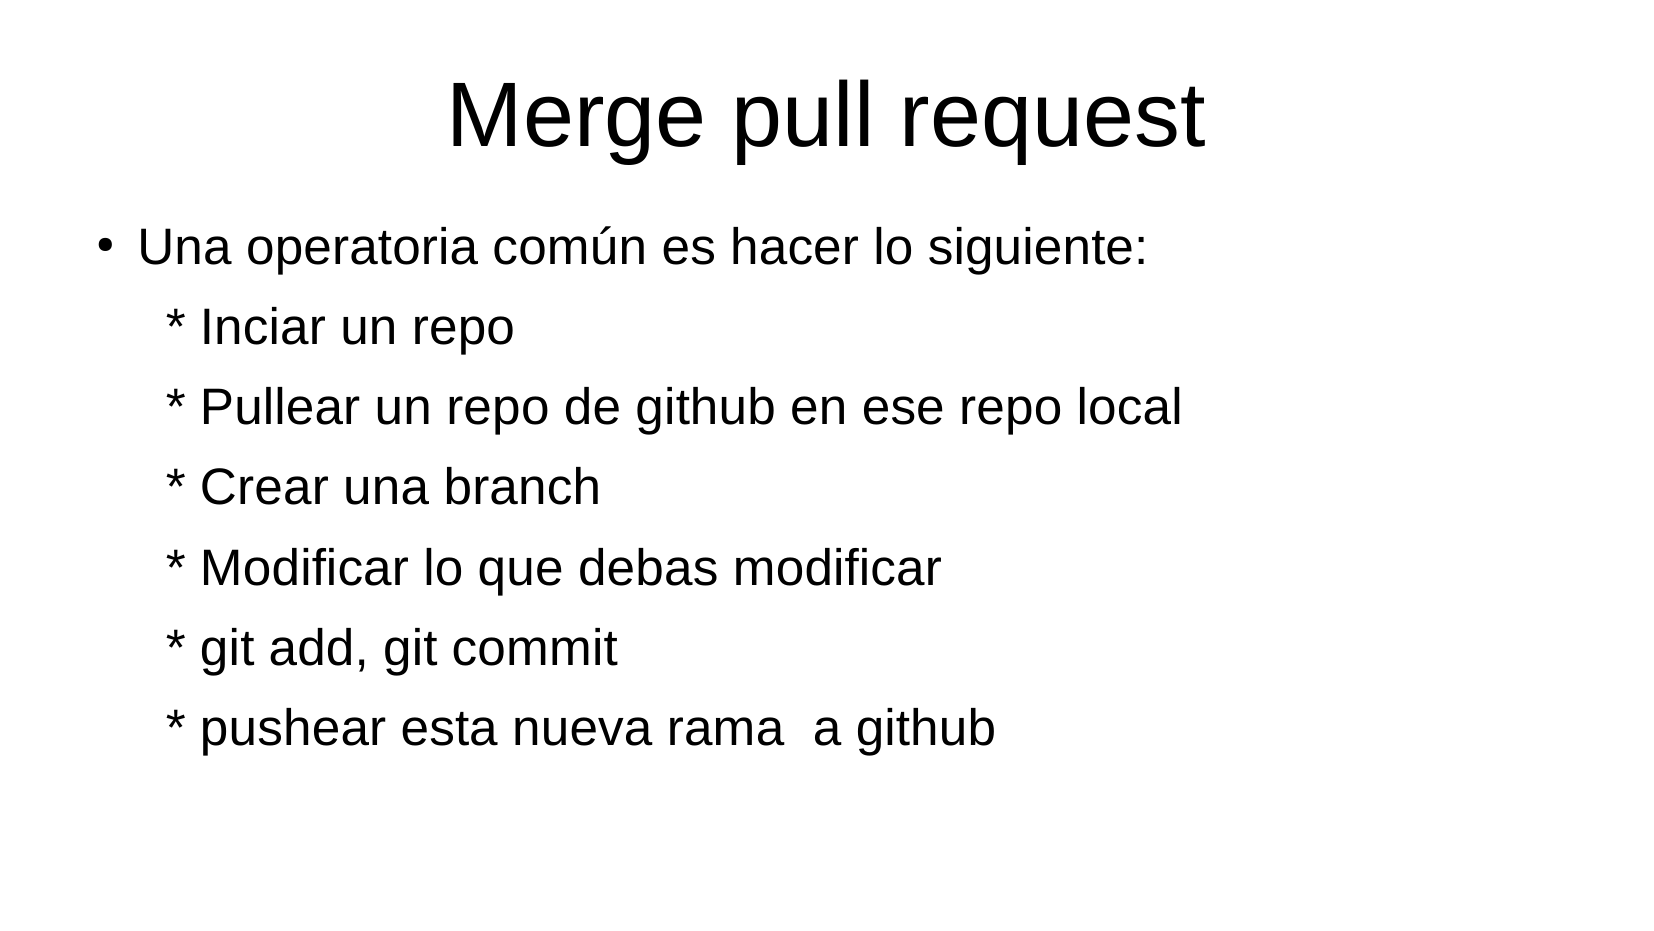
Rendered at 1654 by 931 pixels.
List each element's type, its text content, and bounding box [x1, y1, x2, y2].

title Merge pull request [82, 37, 1571, 193]
list Una operatoria común es hacer lo siguiente: * Inciar un repo * Pullear un repo de github en ese repo local * Crear una branch * Modificar lo que debas modificar * git add, git commit * pushear esta nueva rama a github [82, 217, 1571, 758]
